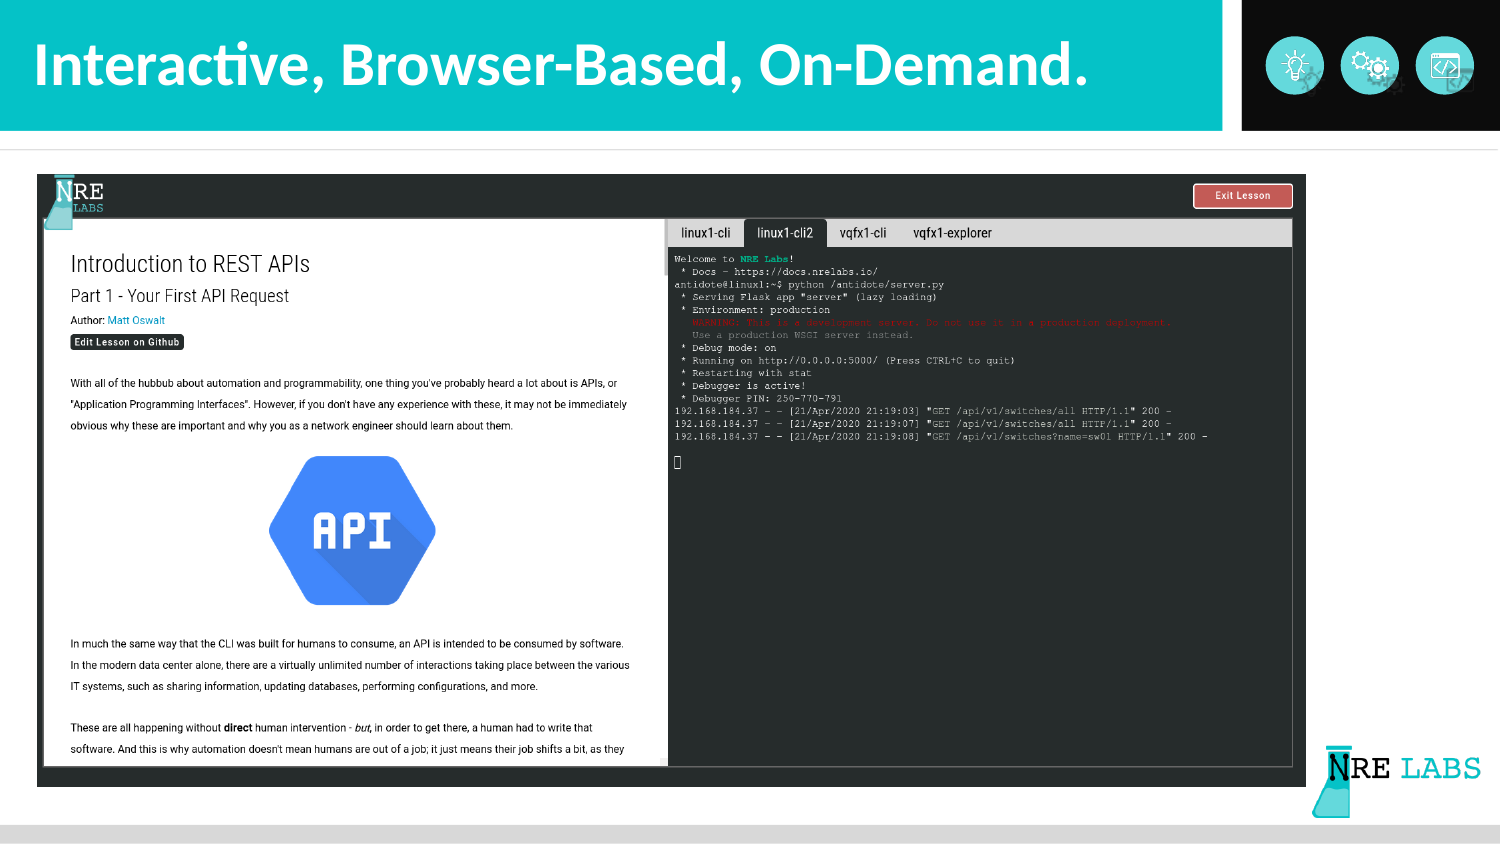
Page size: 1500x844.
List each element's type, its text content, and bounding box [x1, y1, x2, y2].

picture [1425, 45, 1465, 86]
picture [1347, 42, 1393, 88]
list Interactive, Browser-Based, On-Demand. [18, 16, 1126, 105]
picture [1312, 735, 1500, 818]
picture [37, 174, 1306, 787]
picture [1272, 42, 1318, 88]
